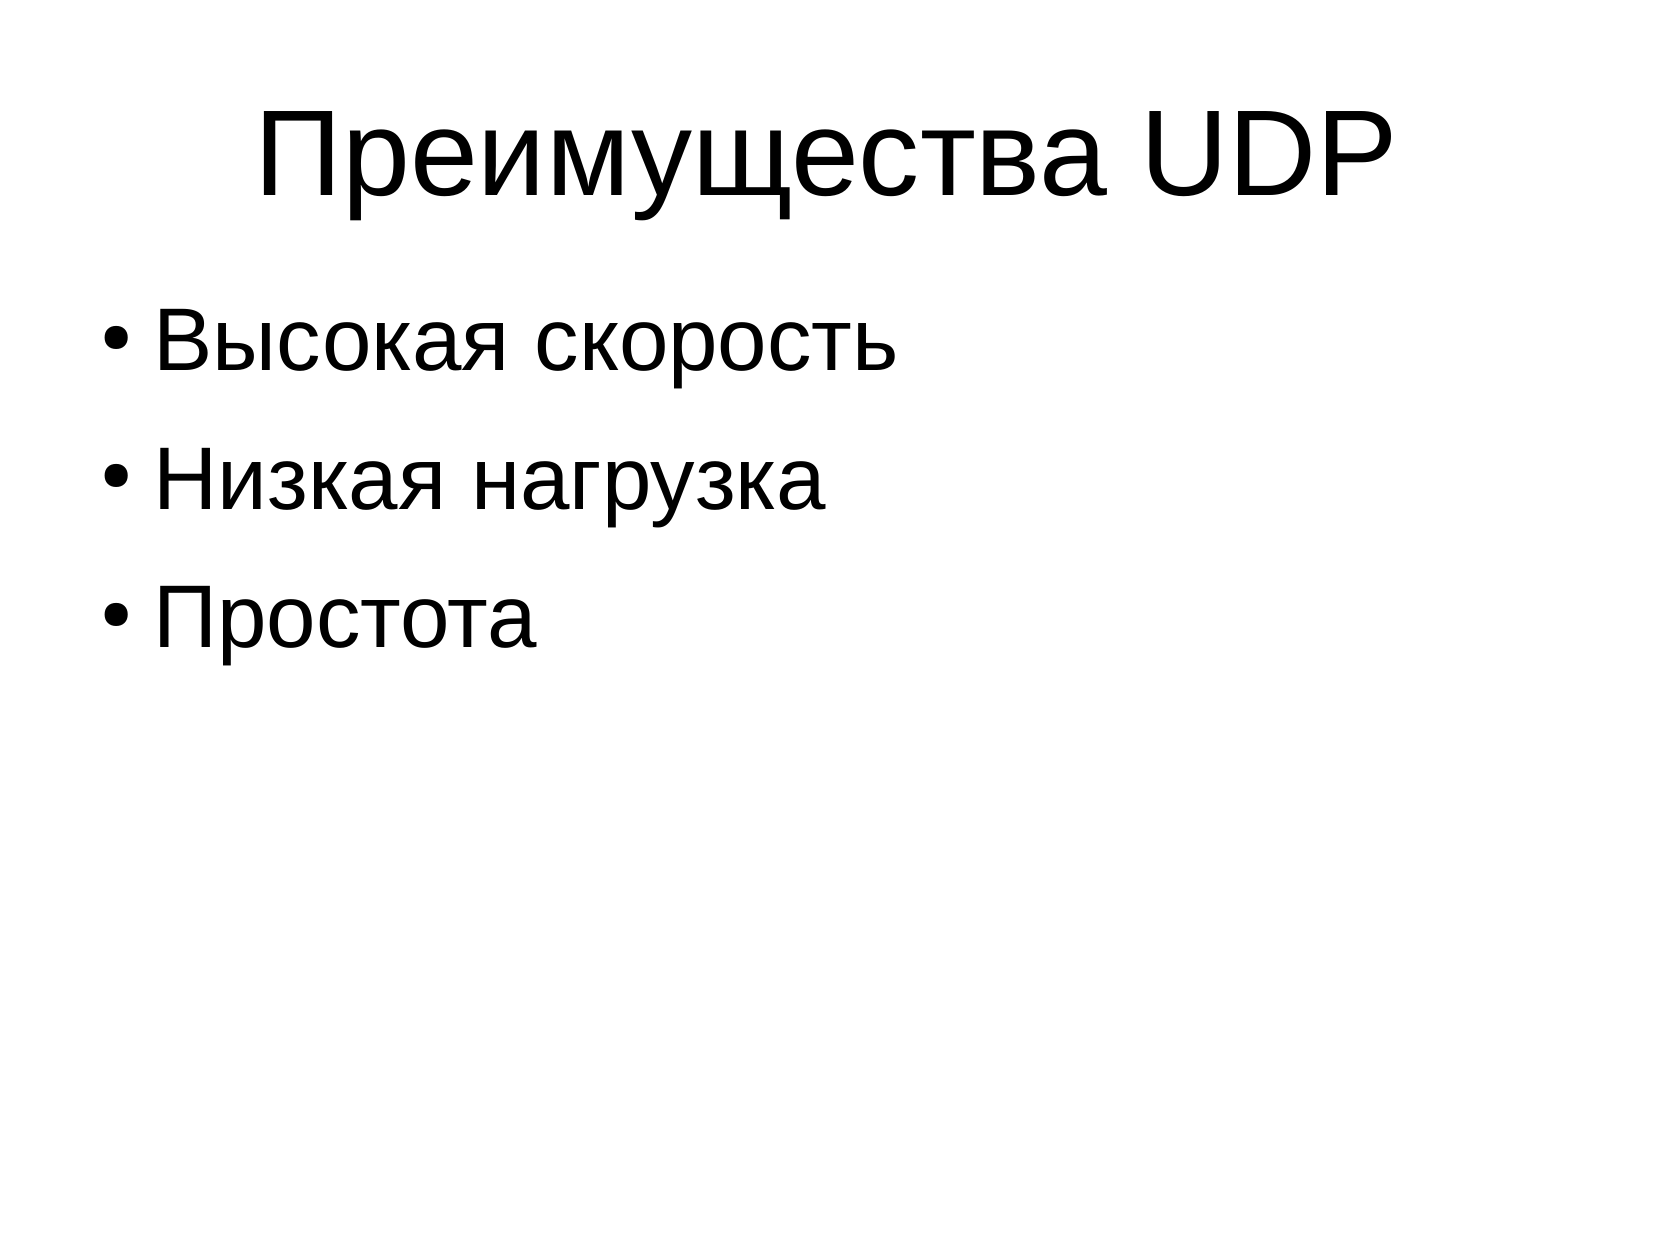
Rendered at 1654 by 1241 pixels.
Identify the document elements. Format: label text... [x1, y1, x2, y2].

list Высокая скорость Низкая нагрузка Простота [82, 290, 1571, 1010]
title Преимущества UDP [82, 49, 1571, 257]
